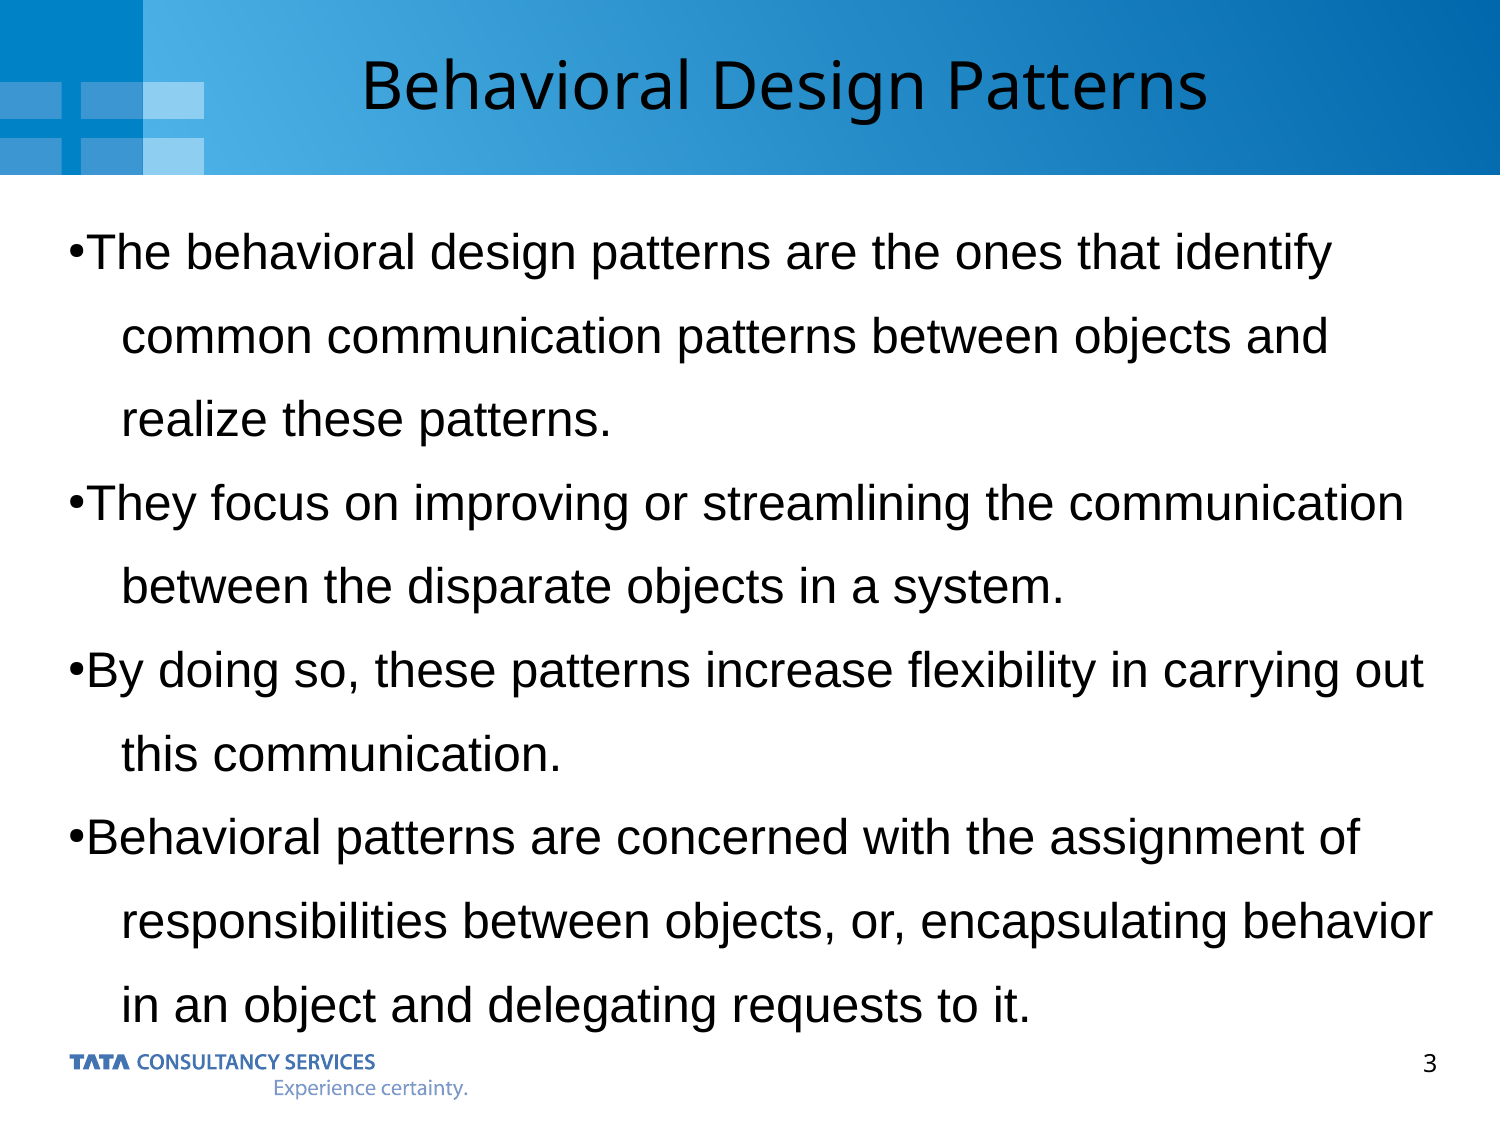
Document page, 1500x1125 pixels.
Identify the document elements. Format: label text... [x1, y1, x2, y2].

text_box Behavioral Design Patterns [224, 11, 1347, 154]
text_box The behavioral design patterns are the ones that identify common communication patterns between objects and realize these patterns. They focus on improving or streamlining the communication between the disparate objects in a system. By doing so, these patterns increase flexibility in carrying out this communication. Behavioral patterns are concerned with the assignment of responsibilities between objects, or, encapsulating behavior in an object and delegating requests to it. [35, 188, 1465, 1040]
